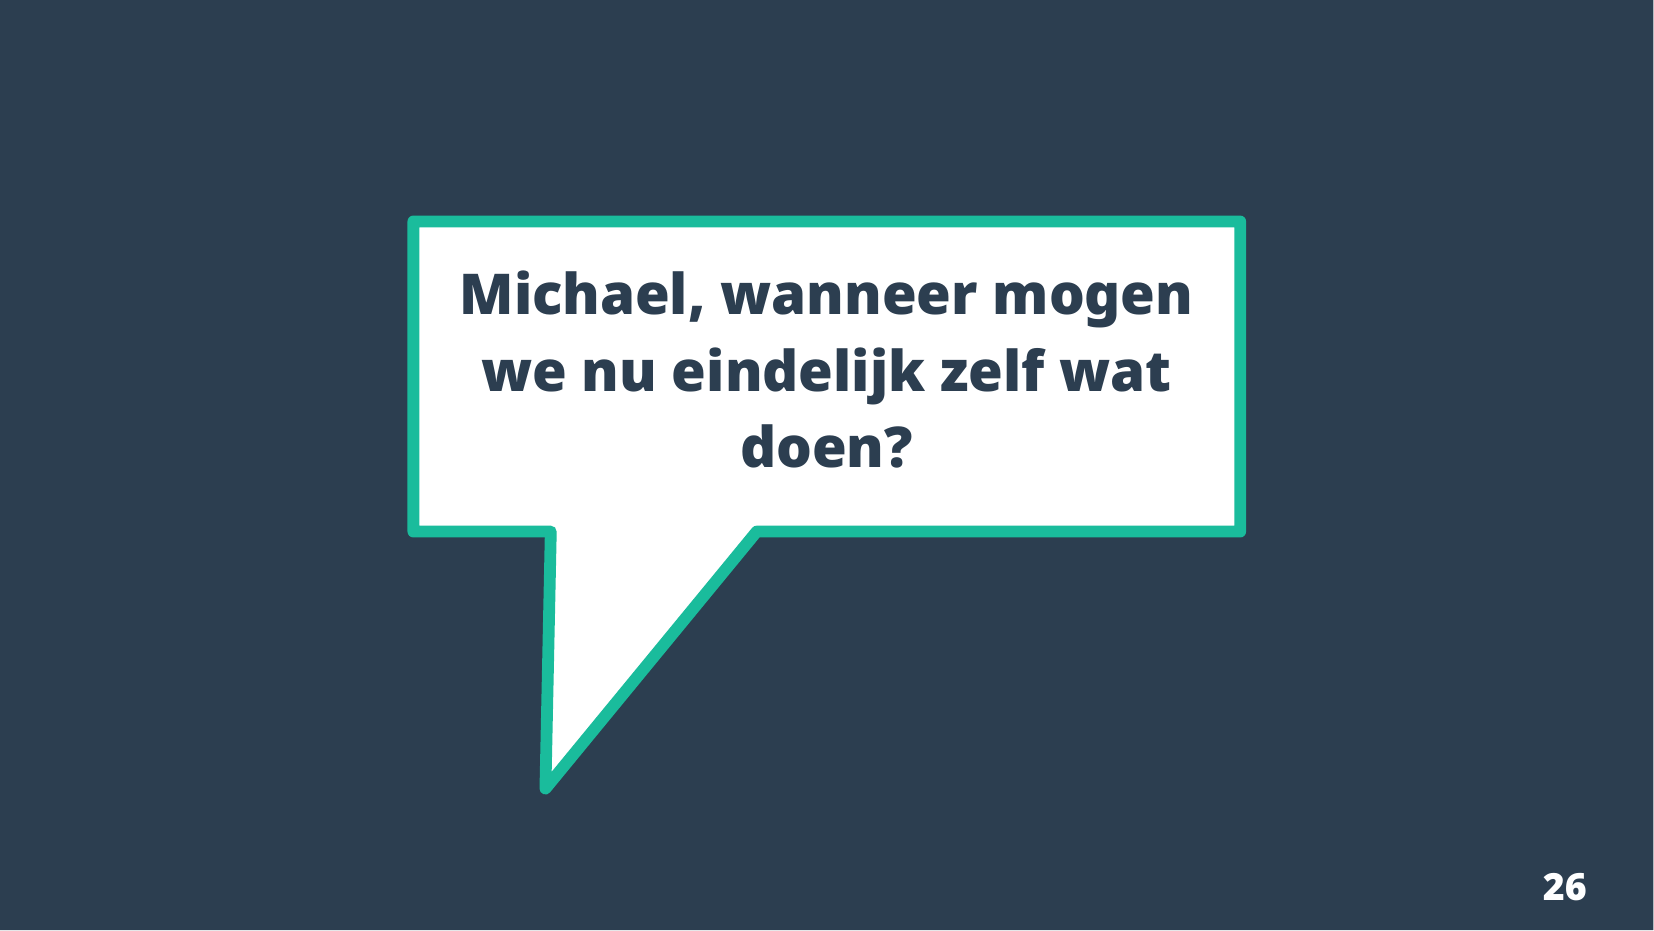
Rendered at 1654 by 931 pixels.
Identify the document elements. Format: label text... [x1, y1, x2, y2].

title Michael, wanneer mogen we nu eindelijk zelf wat doen? [442, 236, 1211, 502]
